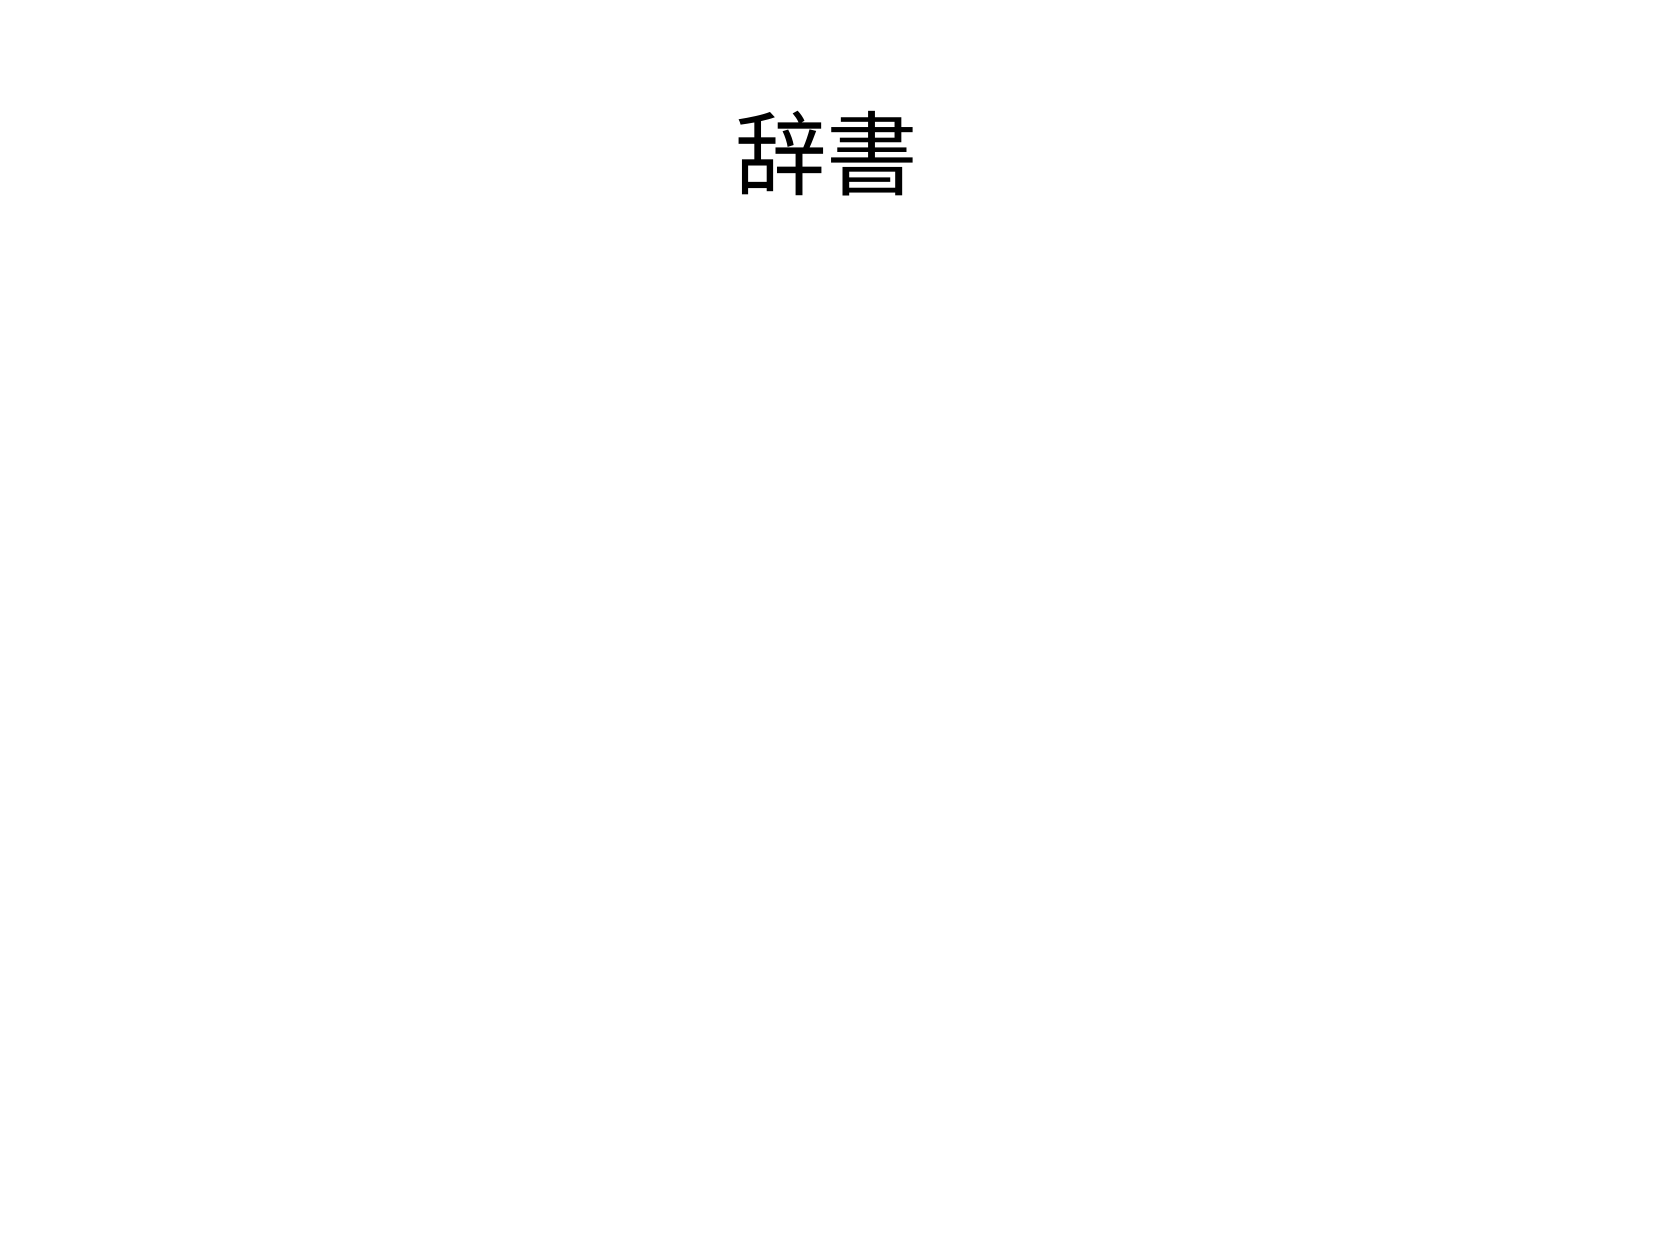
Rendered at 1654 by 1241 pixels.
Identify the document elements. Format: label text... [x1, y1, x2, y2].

title 辞書 [82, 49, 1571, 257]
